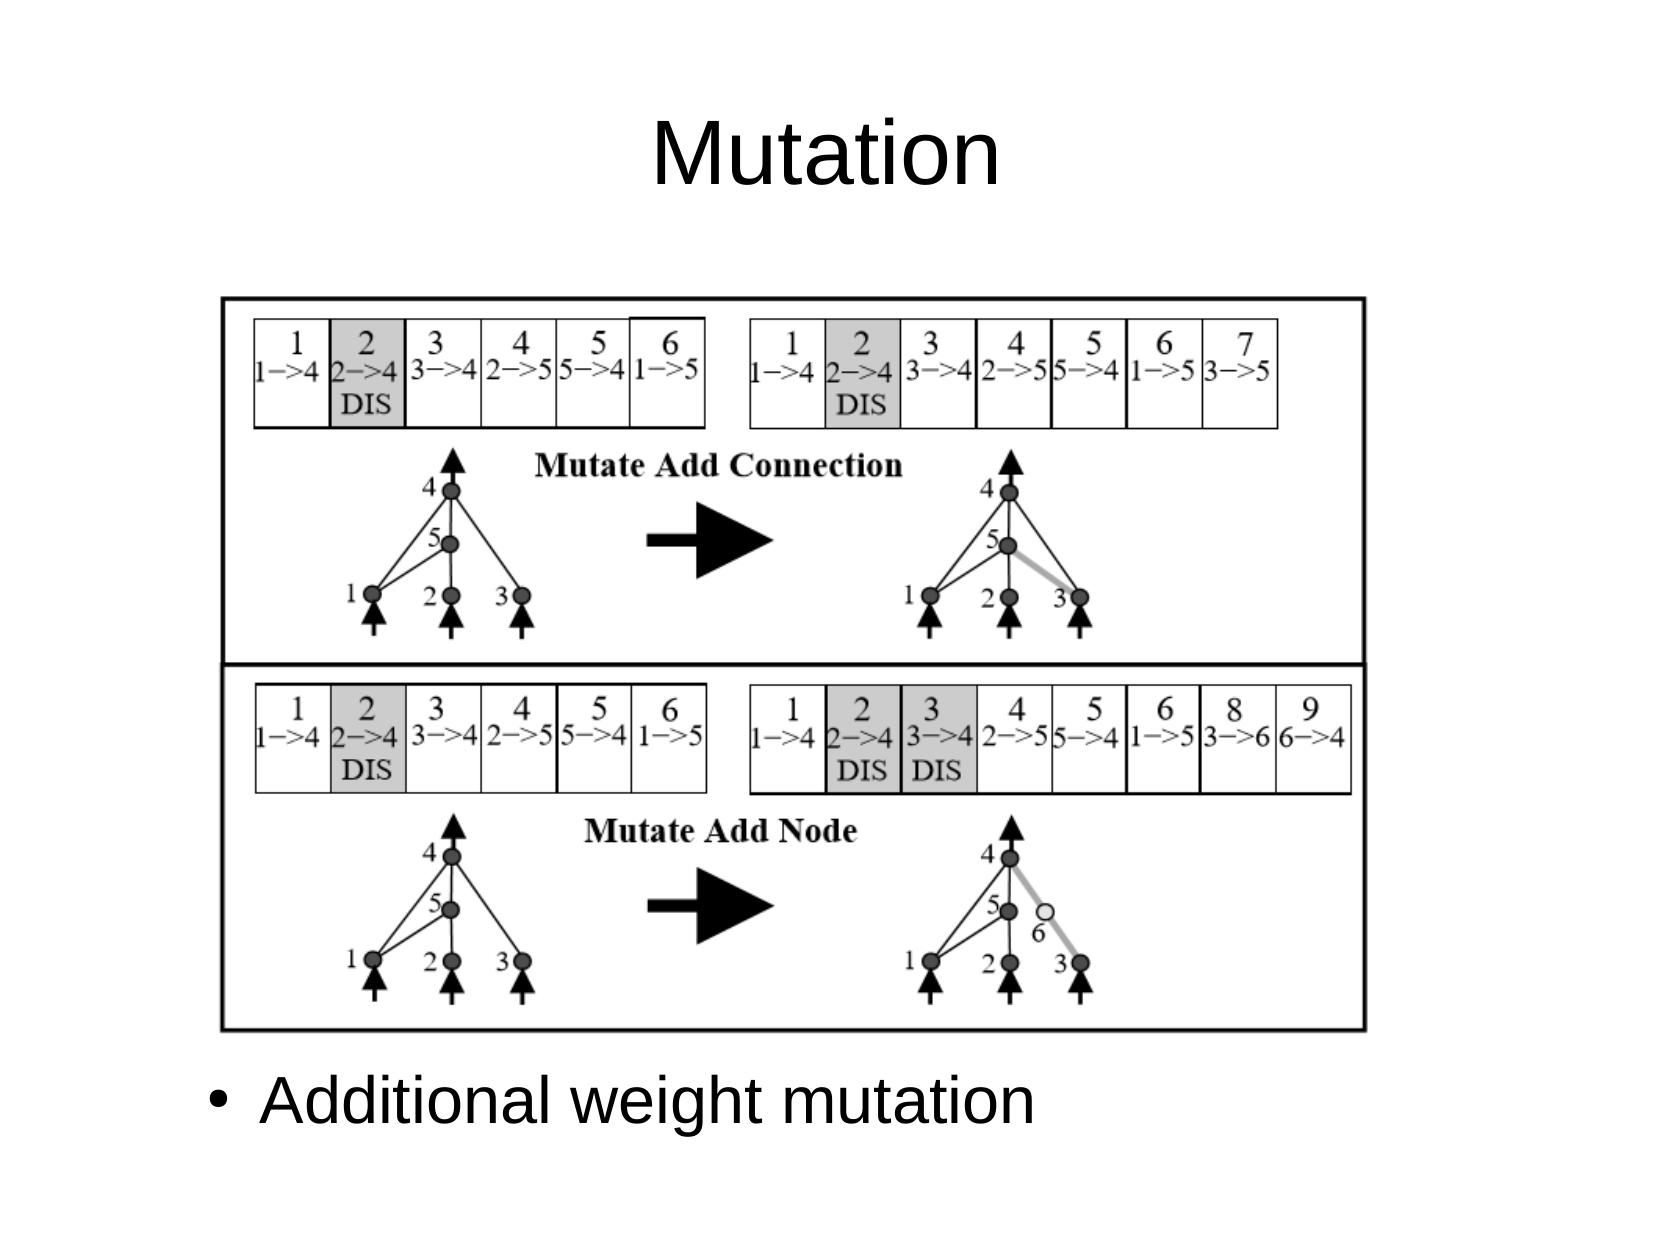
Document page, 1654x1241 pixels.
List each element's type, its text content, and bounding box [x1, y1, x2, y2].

list Additional weight mutation [188, 1062, 1654, 1241]
picture [188, 256, 1421, 1063]
title Mutation [82, 49, 1571, 257]
